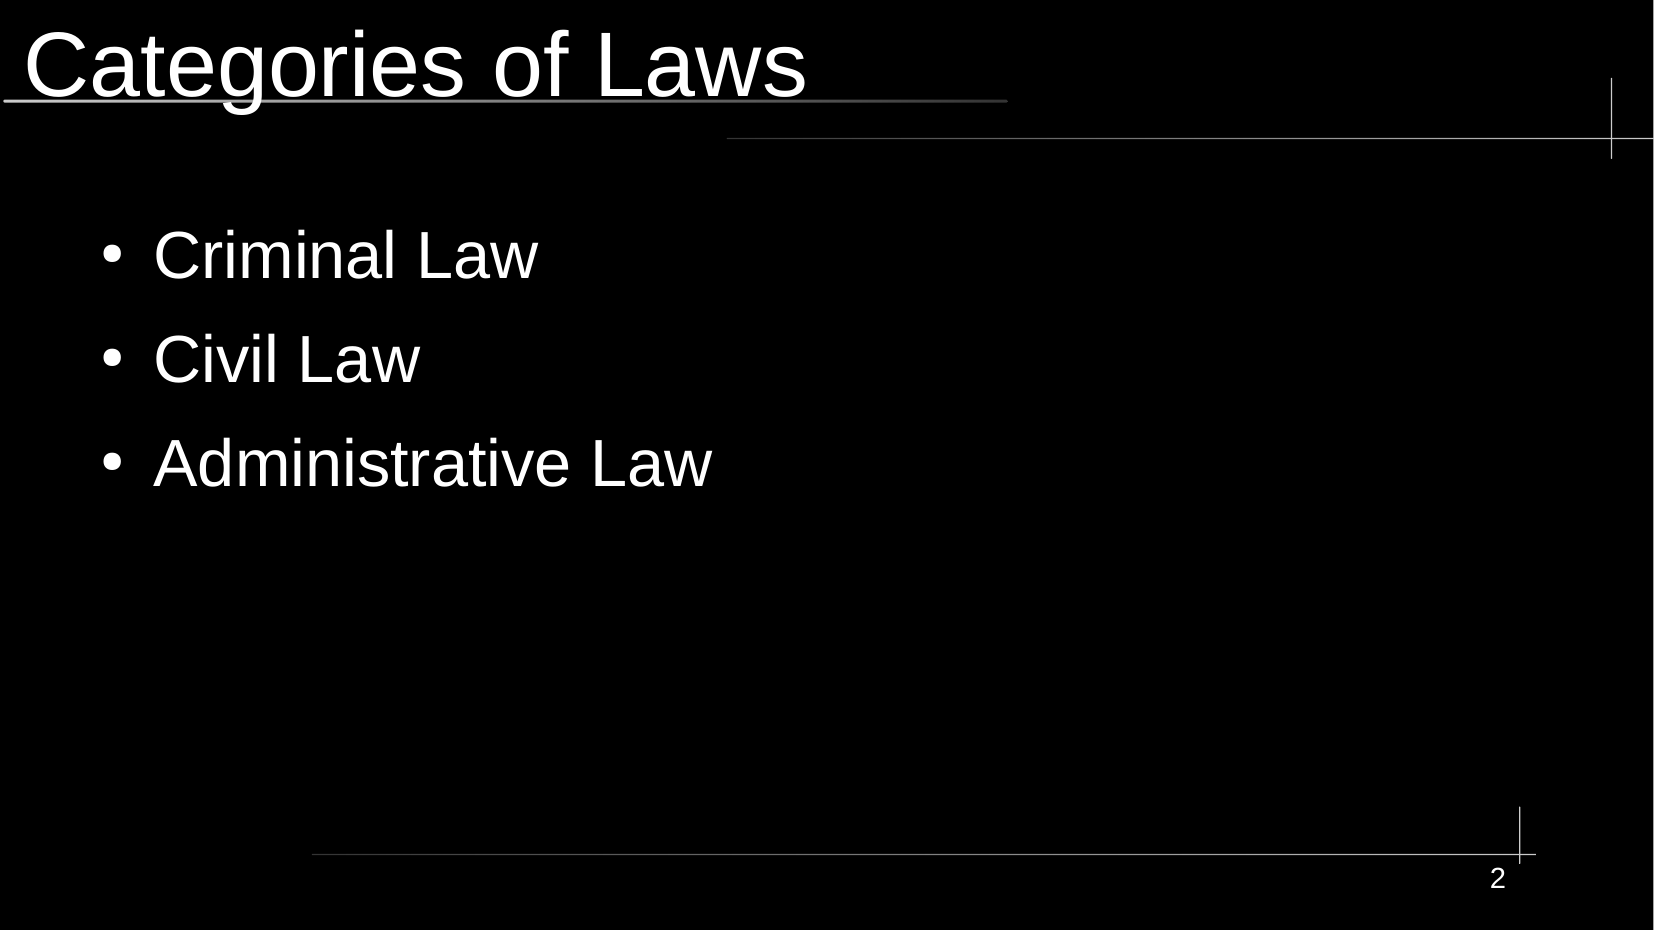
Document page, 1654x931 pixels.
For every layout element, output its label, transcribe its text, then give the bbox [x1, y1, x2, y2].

list Criminal Law Civil Law Administrative Law [82, 217, 1571, 851]
title Categories of Laws [23, 11, 1589, 119]
